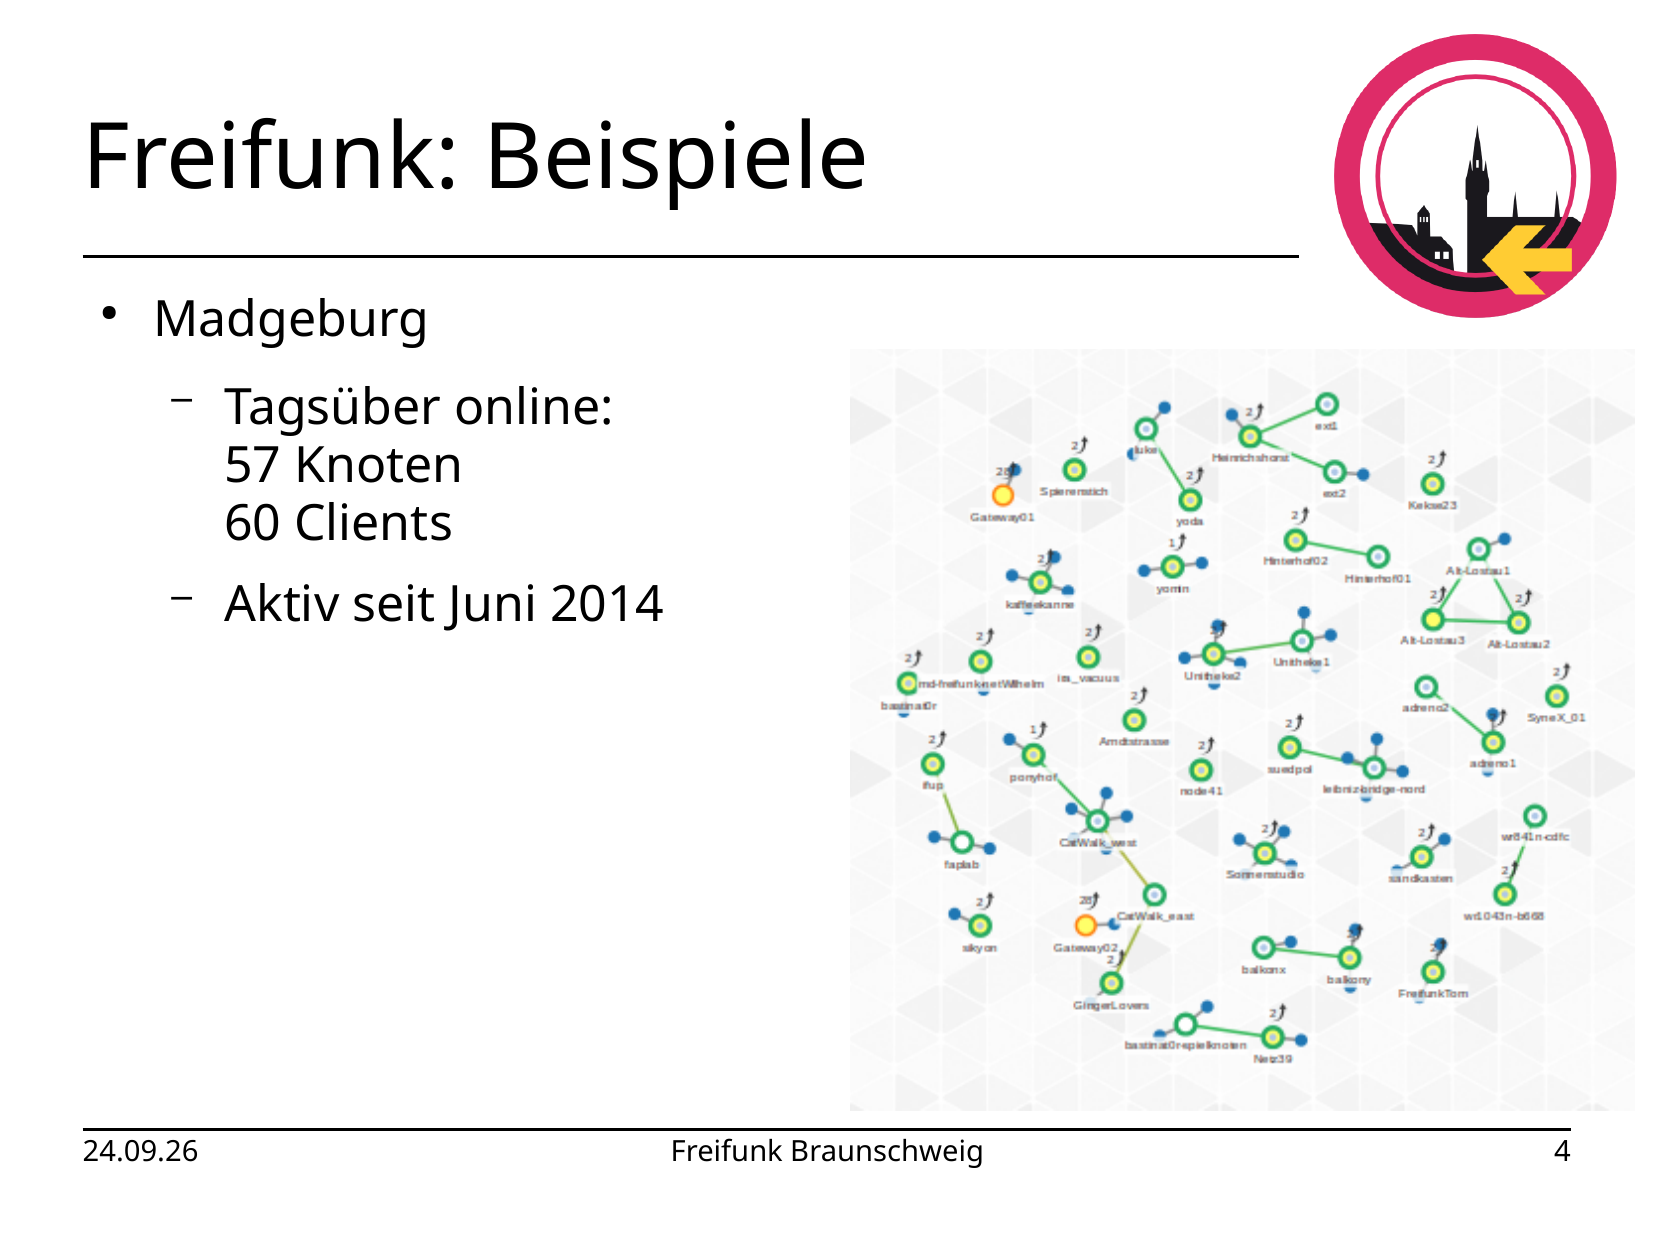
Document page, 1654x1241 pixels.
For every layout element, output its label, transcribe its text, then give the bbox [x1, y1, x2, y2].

picture [1331, 32, 1619, 319]
title Freifunk: Beispiele [82, 49, 1300, 257]
list Madgeburg Tagsüber online: 57 Knoten 60 Clients Aktiv seit Juni 2014 [82, 290, 1538, 1010]
picture [850, 349, 1635, 1111]
